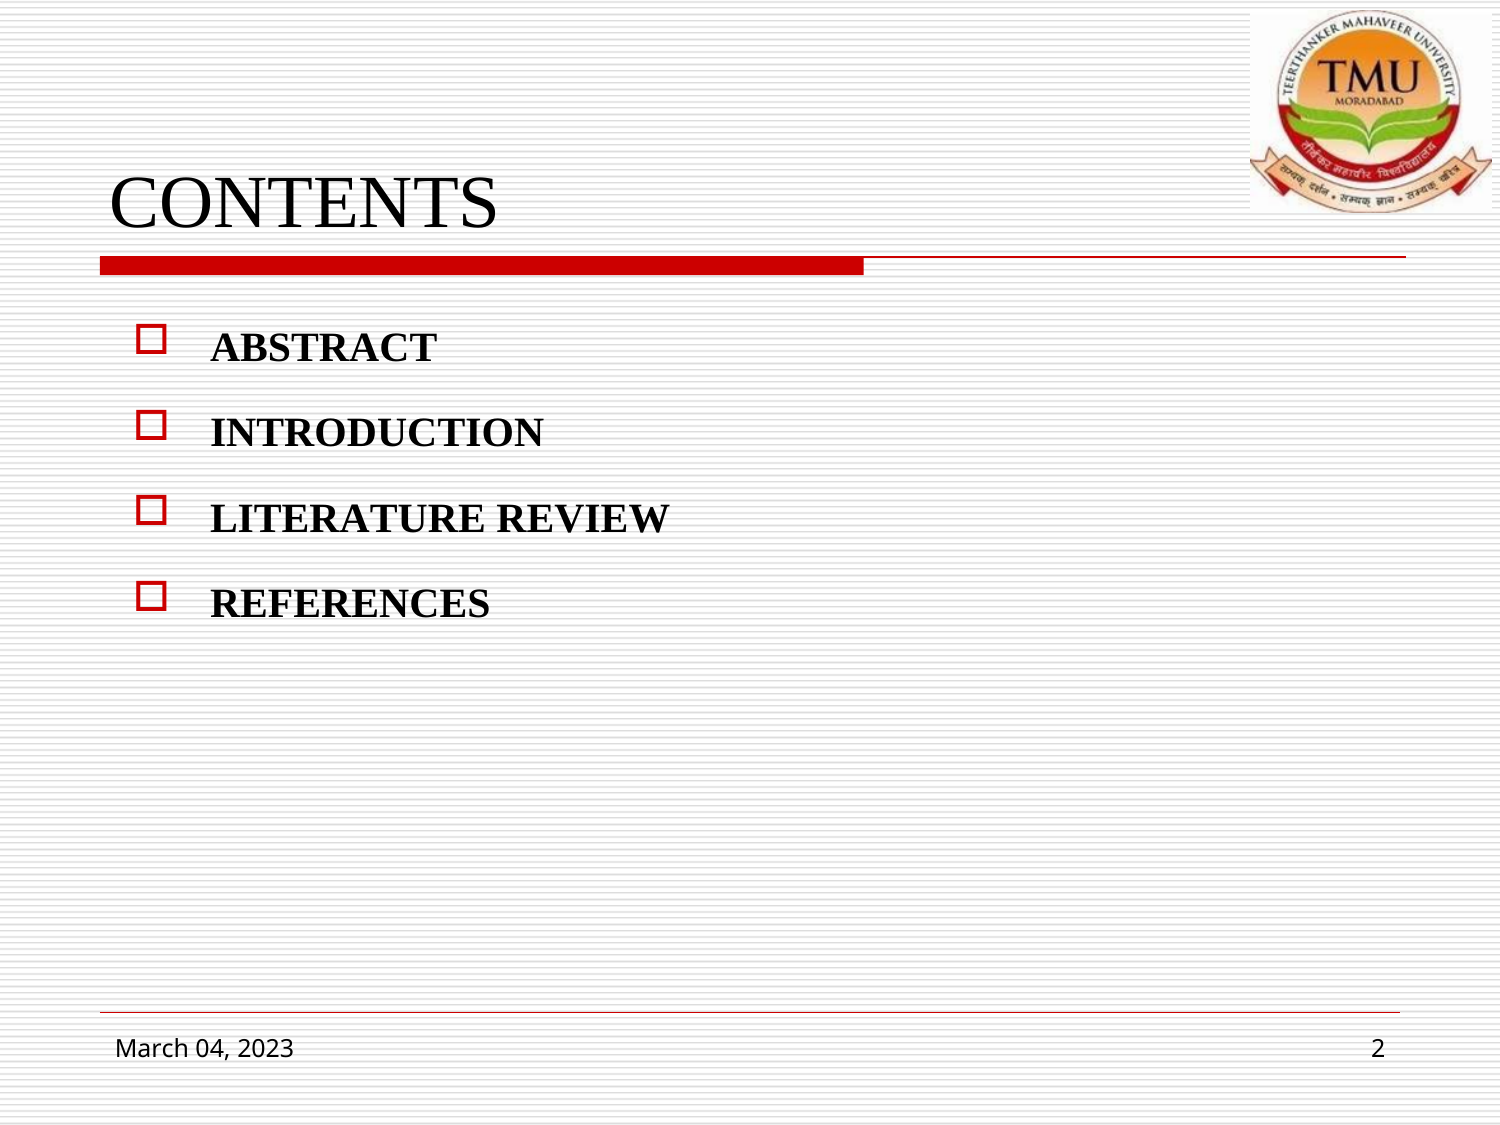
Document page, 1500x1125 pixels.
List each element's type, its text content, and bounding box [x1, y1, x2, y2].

text_box March 04, 2023 [99, 1024, 426, 1103]
picture [0, 0, 1500, 1125]
text_box <number> [1074, 1024, 1401, 1103]
list ABSTRACT INTRODUCTION LITERATURE REVIEW REFERENCES [117, 287, 1426, 1038]
title CONTENTS [94, 50, 1407, 250]
